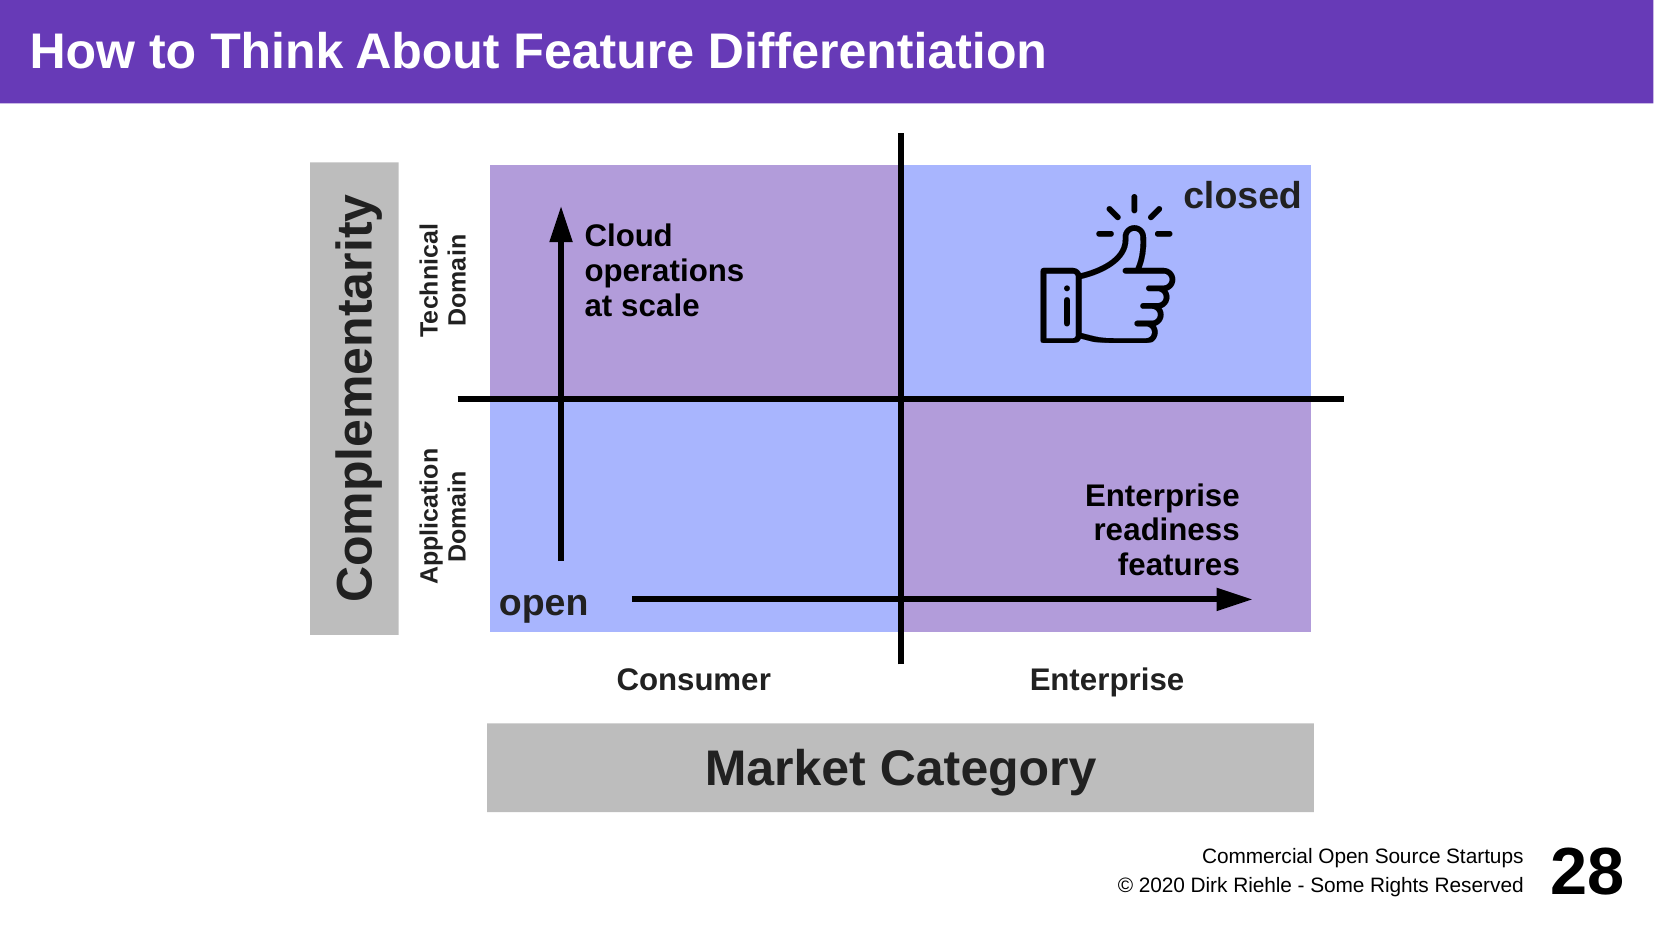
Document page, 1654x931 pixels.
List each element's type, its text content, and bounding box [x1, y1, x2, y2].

text_box Complementarity [310, 162, 399, 635]
text_box [904, 402, 1314, 634]
title How to Think About Feature Differentiation [0, 0, 1654, 104]
text_box Application Domain [399, 399, 488, 635]
text_box Enterprise [900, 634, 1314, 723]
text_box Cloud operations at scale [561, 206, 798, 325]
picture [1033, 194, 1182, 343]
text_box closed [904, 162, 1314, 396]
text_box Consumer [487, 634, 900, 723]
text_box Market Category [487, 723, 1314, 813]
text_box open [488, 402, 898, 634]
text_box Technical Domain [399, 162, 488, 399]
text_box [488, 162, 898, 396]
